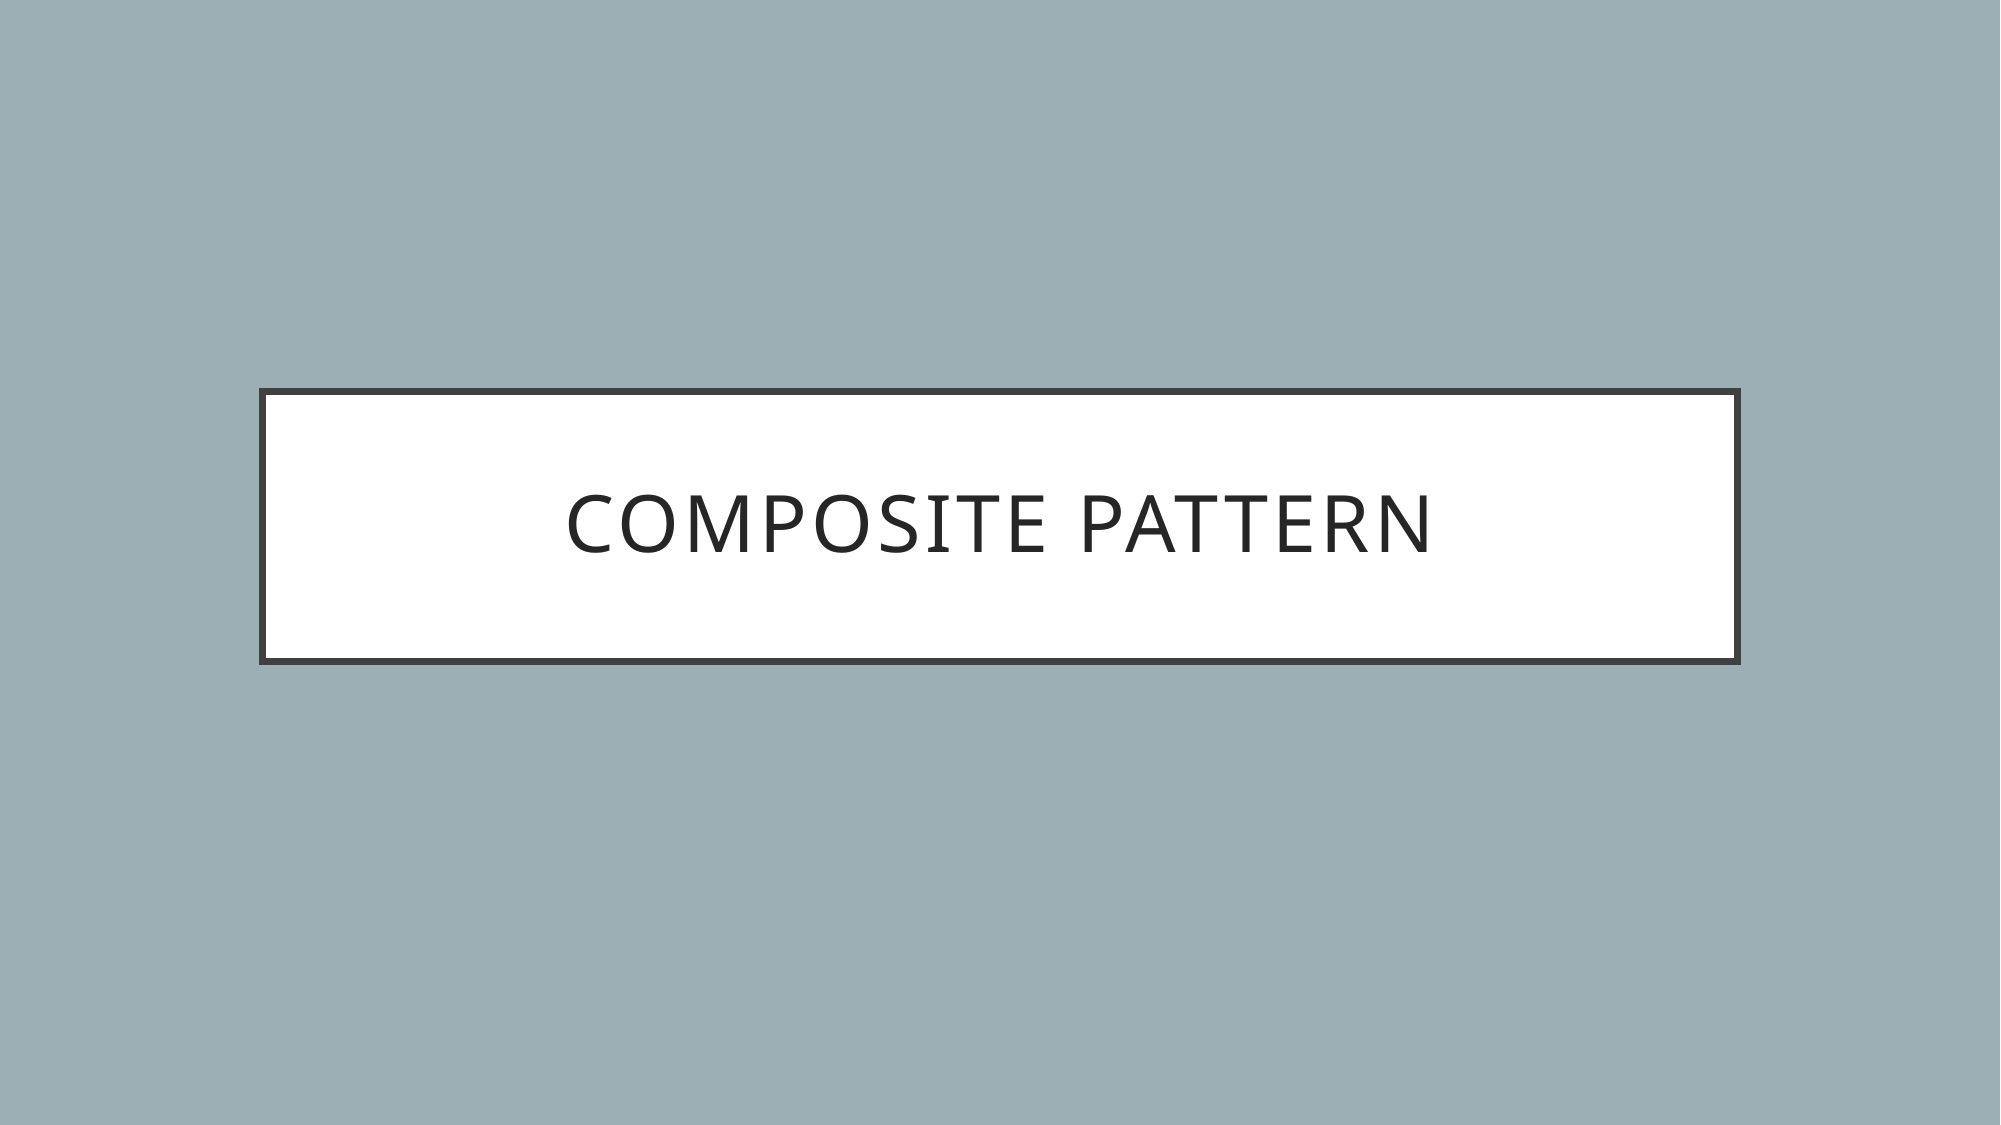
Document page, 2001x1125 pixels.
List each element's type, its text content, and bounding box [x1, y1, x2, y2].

title Composite pattern [262, 391, 1738, 662]
